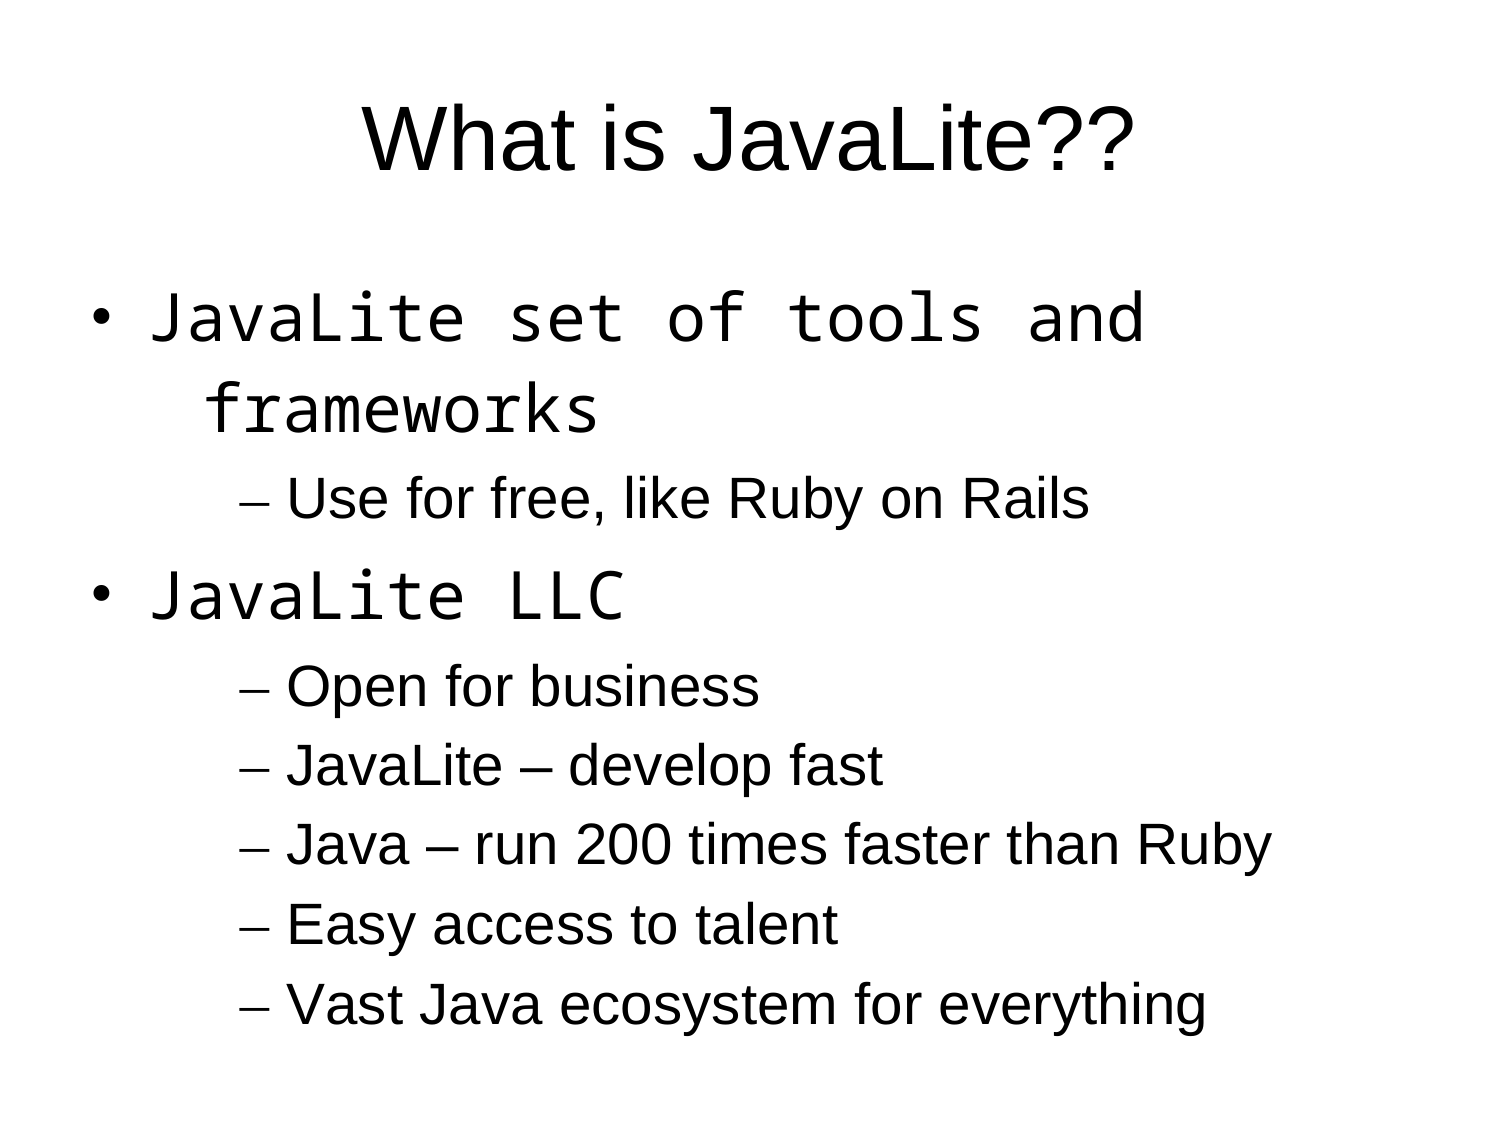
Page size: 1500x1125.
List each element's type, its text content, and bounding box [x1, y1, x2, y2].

title What is JavaLite?? [75, 45, 1424, 232]
list JavaLite set of tools and frameworks Use for free, like Ruby on Rails JavaLite LLC Open for business JavaLite – develop fast Java – run 200 times faster than Ruby Easy access to talent Vast Java ecosystem for everything [75, 262, 1424, 1051]
